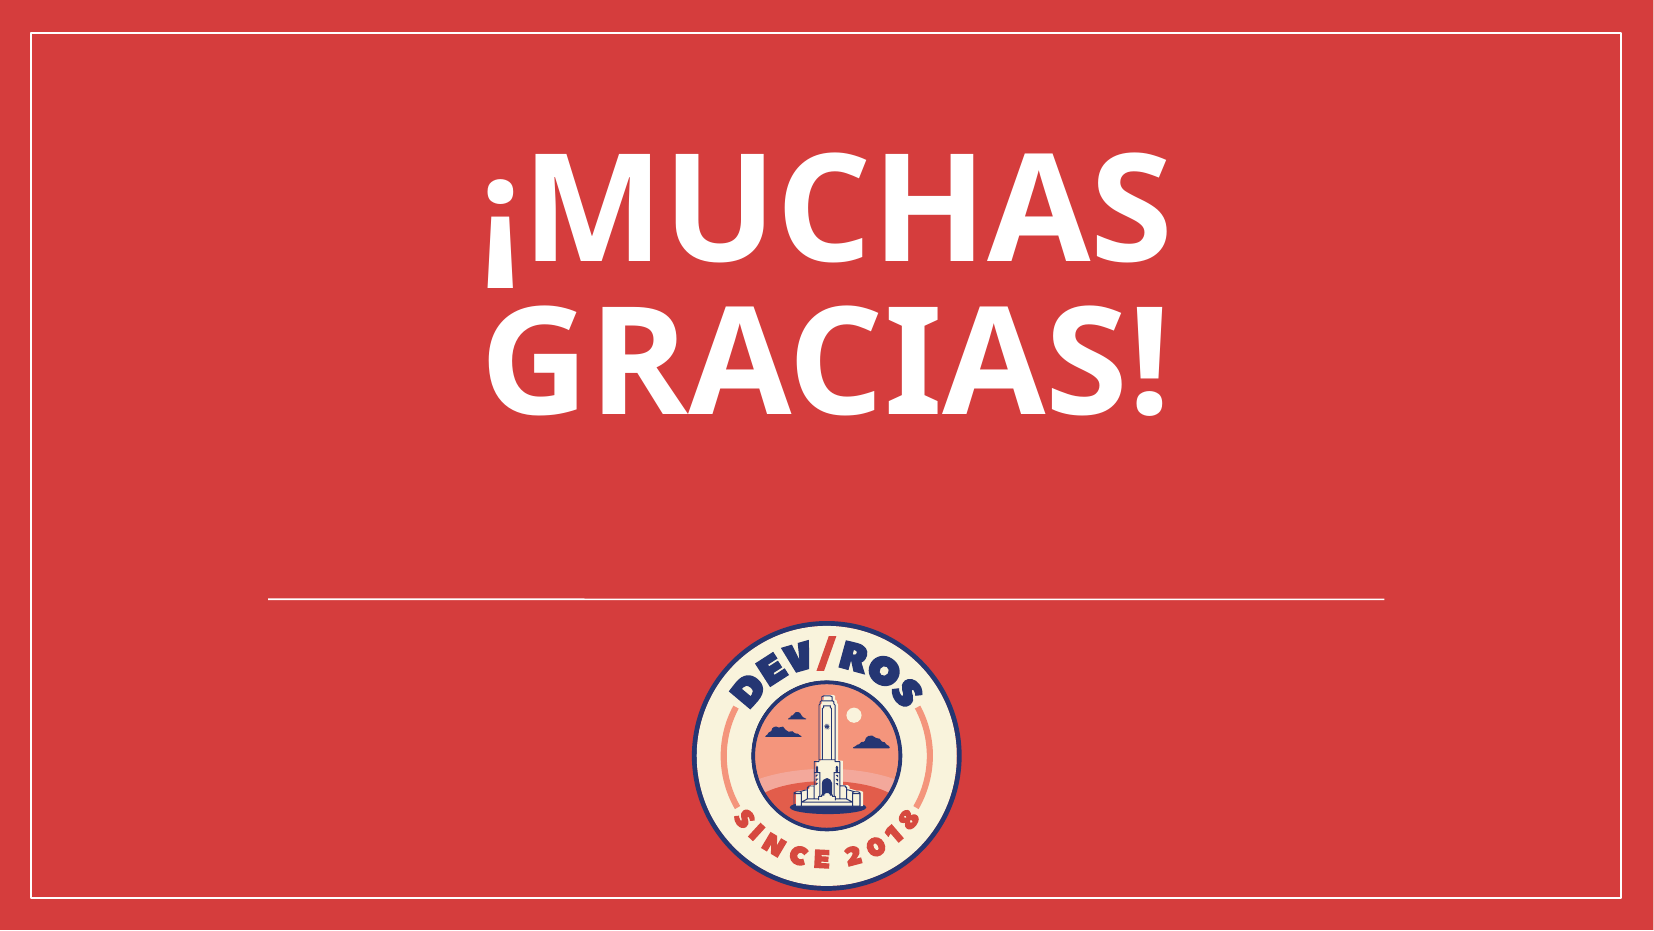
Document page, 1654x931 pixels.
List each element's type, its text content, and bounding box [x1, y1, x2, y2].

picture [649, 578, 1004, 931]
title ¡MUCHAS GRACIAS! [150, 106, 1503, 453]
